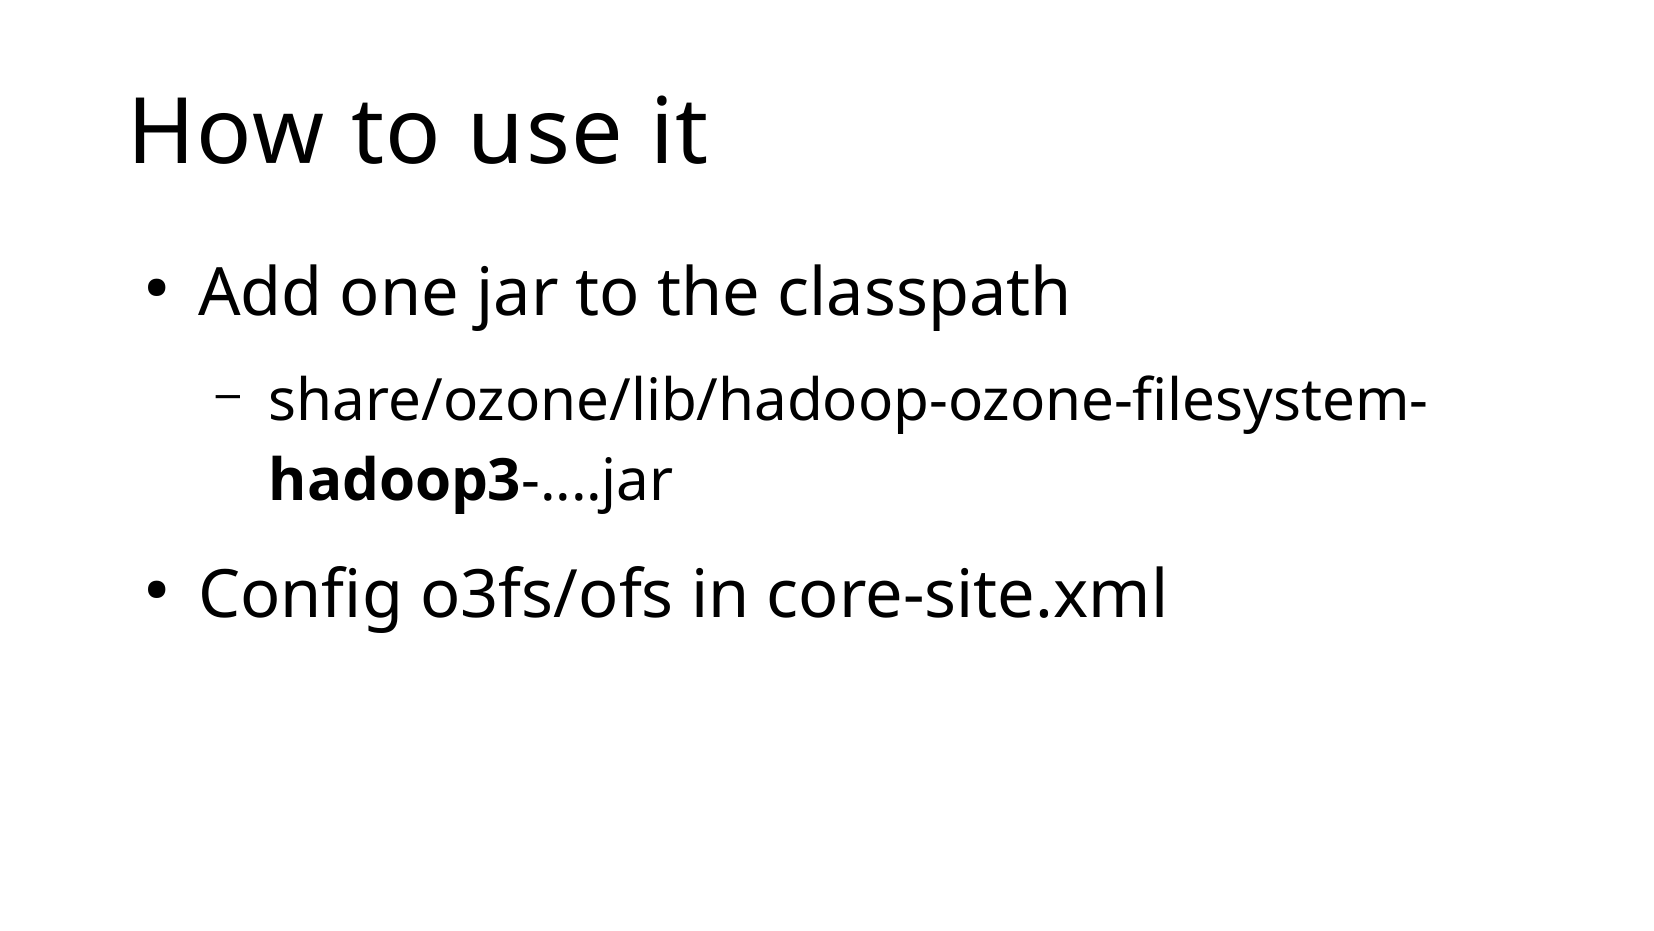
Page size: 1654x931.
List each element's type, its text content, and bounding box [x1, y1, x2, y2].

list Add one jar to the classpath share/ozone/lib/hadoop-ozone-filesystem-hadoop3-....jar Config o3fs/ofs in core-site.xml [127, 244, 1527, 784]
title How to use it [127, 69, 1654, 187]
